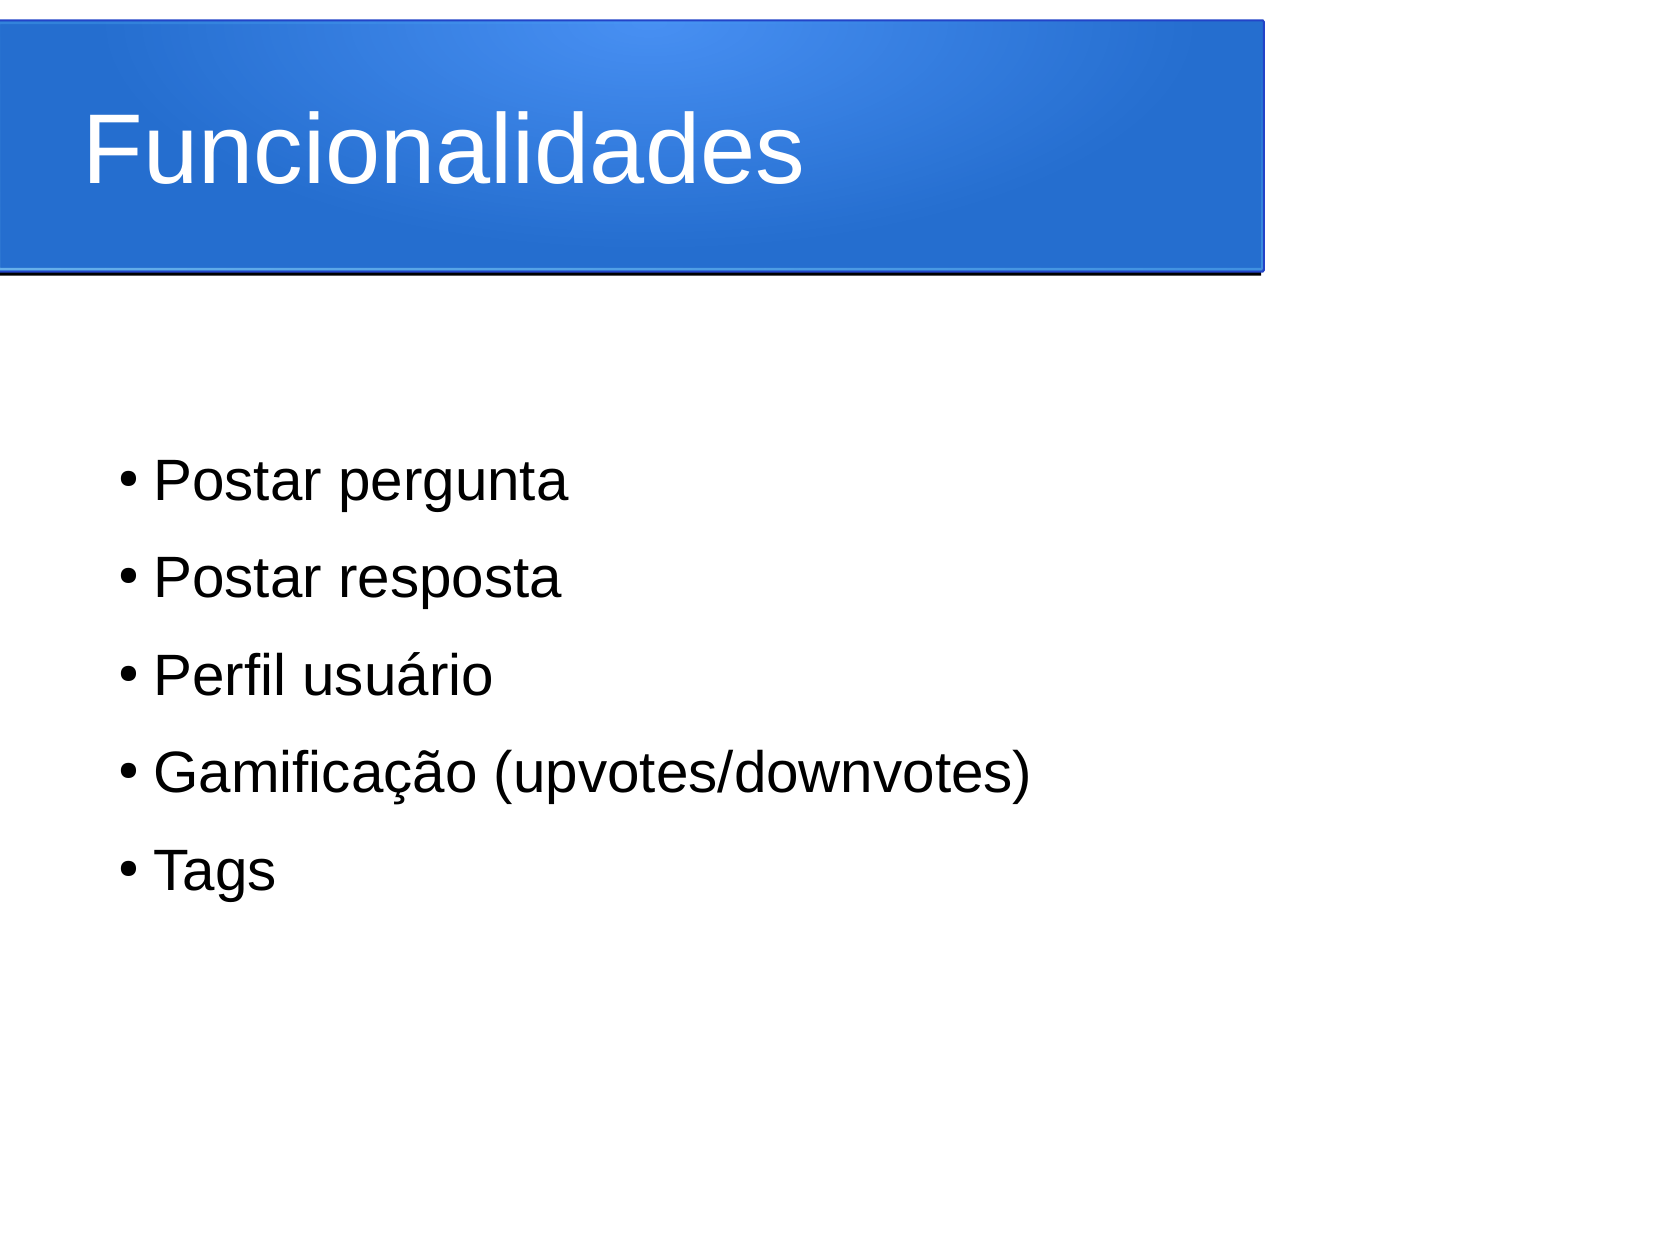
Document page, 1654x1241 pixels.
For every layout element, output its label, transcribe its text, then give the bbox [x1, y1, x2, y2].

title Funcionalidades [82, 47, 1235, 252]
subtitle Postar pergunta Postar resposta Perfil usuário Gamificação (upvotes/downvotes) Tags [82, 299, 1571, 1019]
